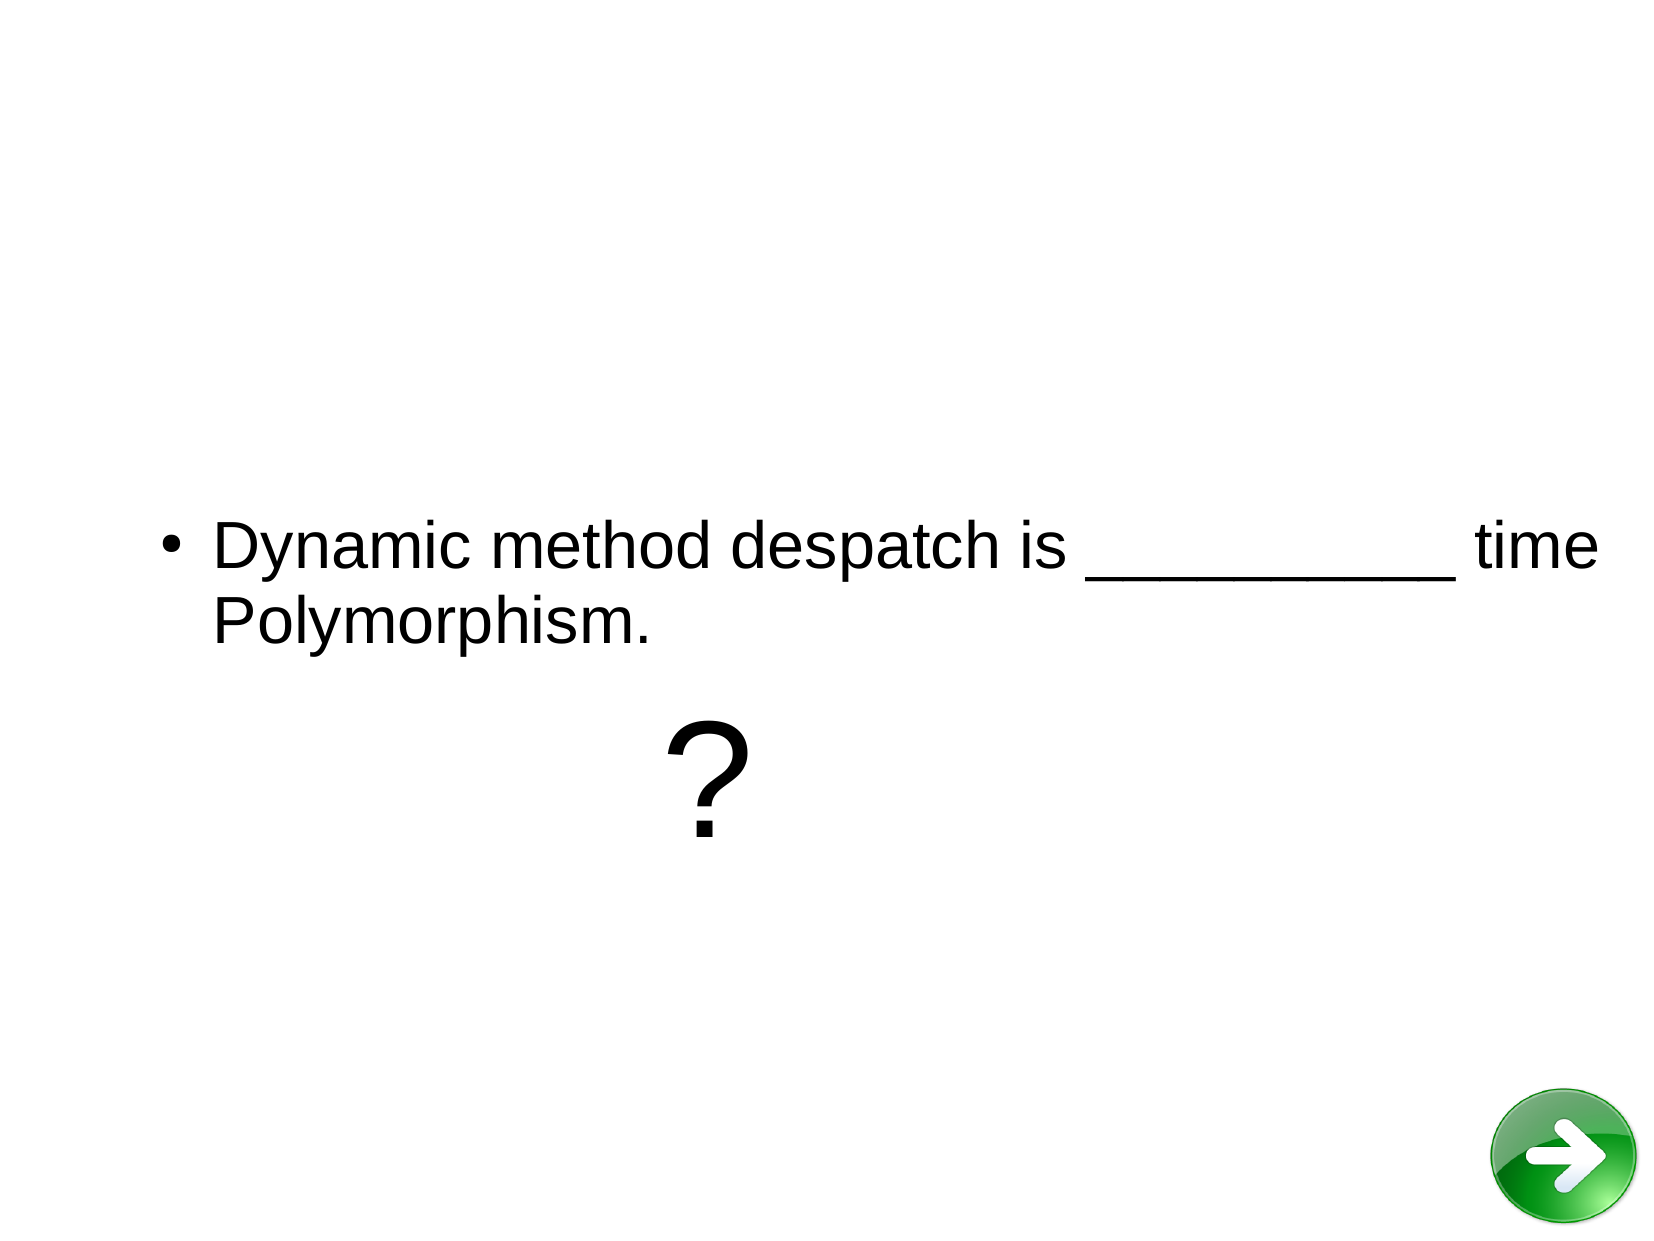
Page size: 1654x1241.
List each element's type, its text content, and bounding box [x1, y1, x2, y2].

list Dynamic method despatch is __________ time Polymorphism. ? [141, 507, 1630, 1228]
picture [1488, 1086, 1641, 1227]
